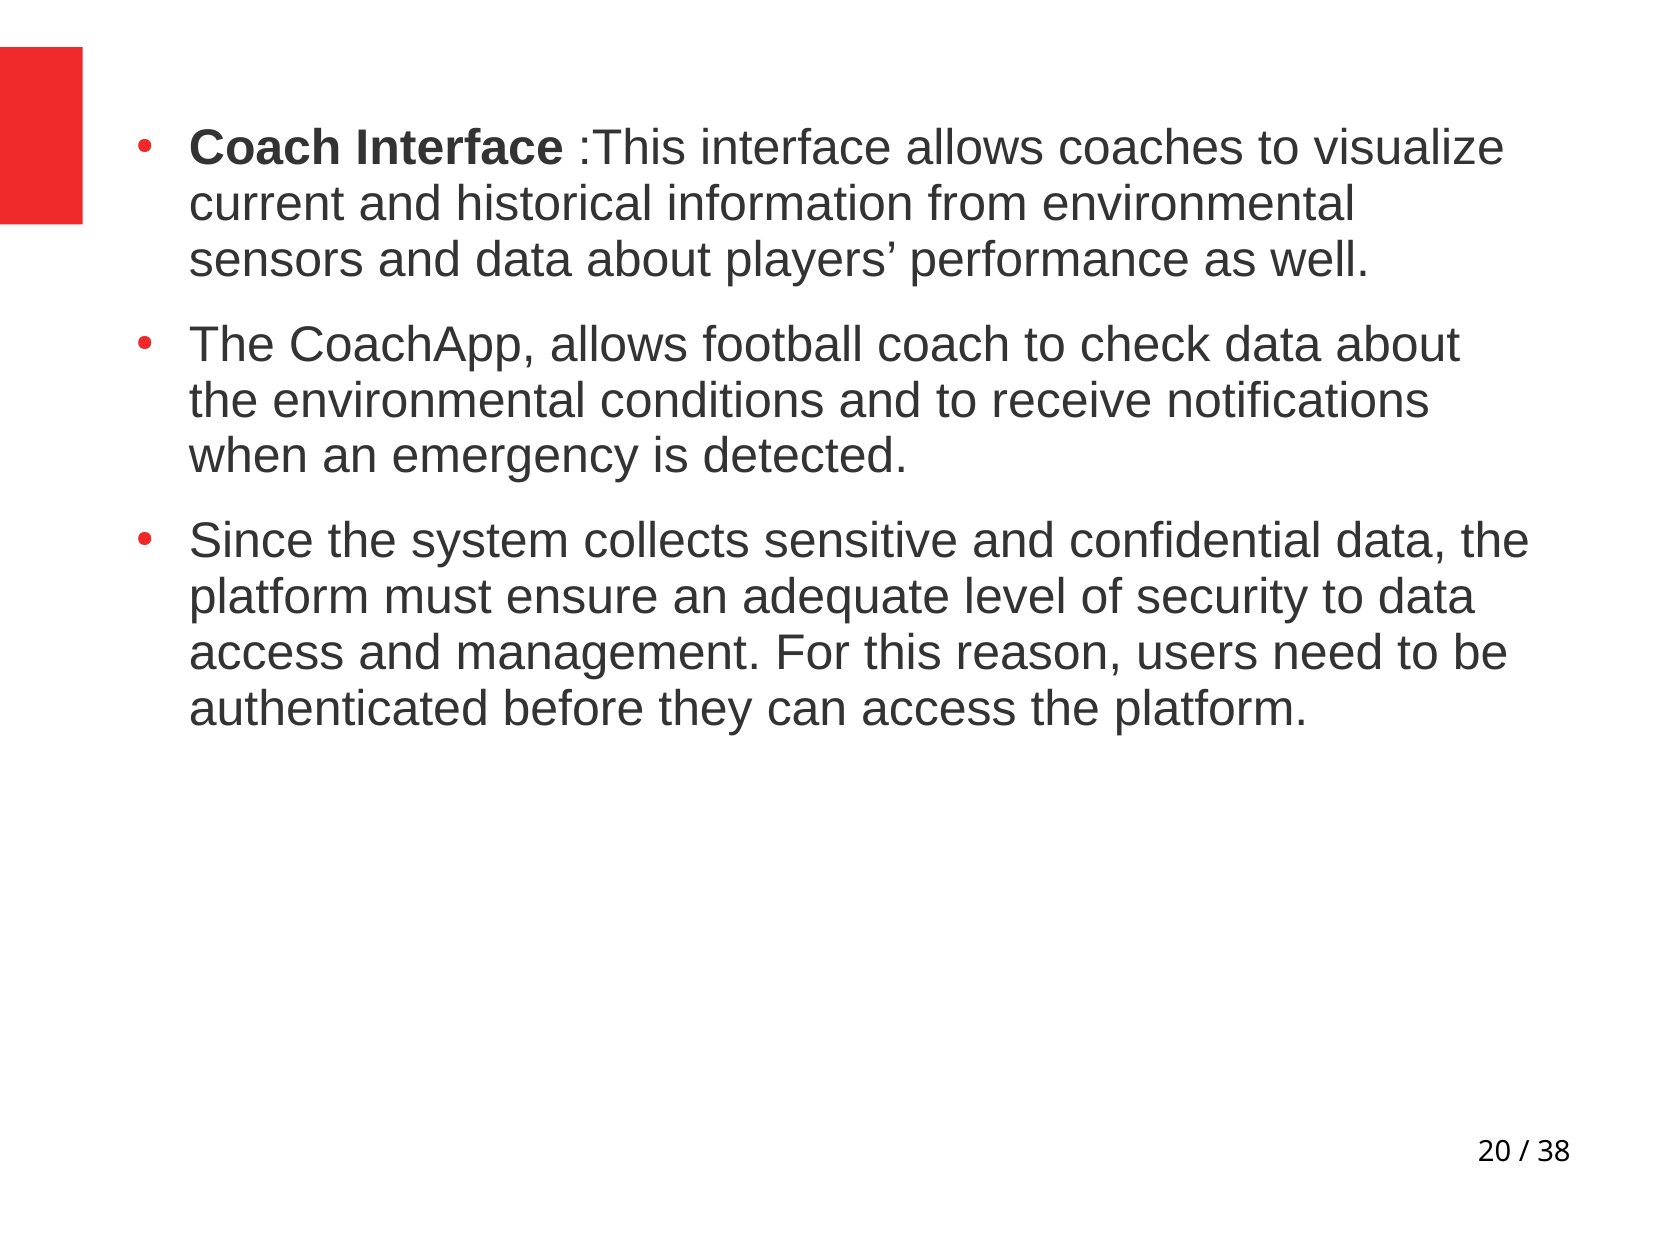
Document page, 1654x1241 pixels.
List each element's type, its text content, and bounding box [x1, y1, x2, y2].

list Coach Interface :This interface allows coaches to visualize current and historical information from environmental sensors and data about players’ performance as well. The CoachApp, allows football coach to check data about the environmental conditions and to receive notifications when an emergency is detected. Since the system collects sensitive and confidential data, the platform must ensure an adequate level of security to data access and management. For this reason, users need to be authenticated before they can access the platform. [118, 119, 1536, 839]
